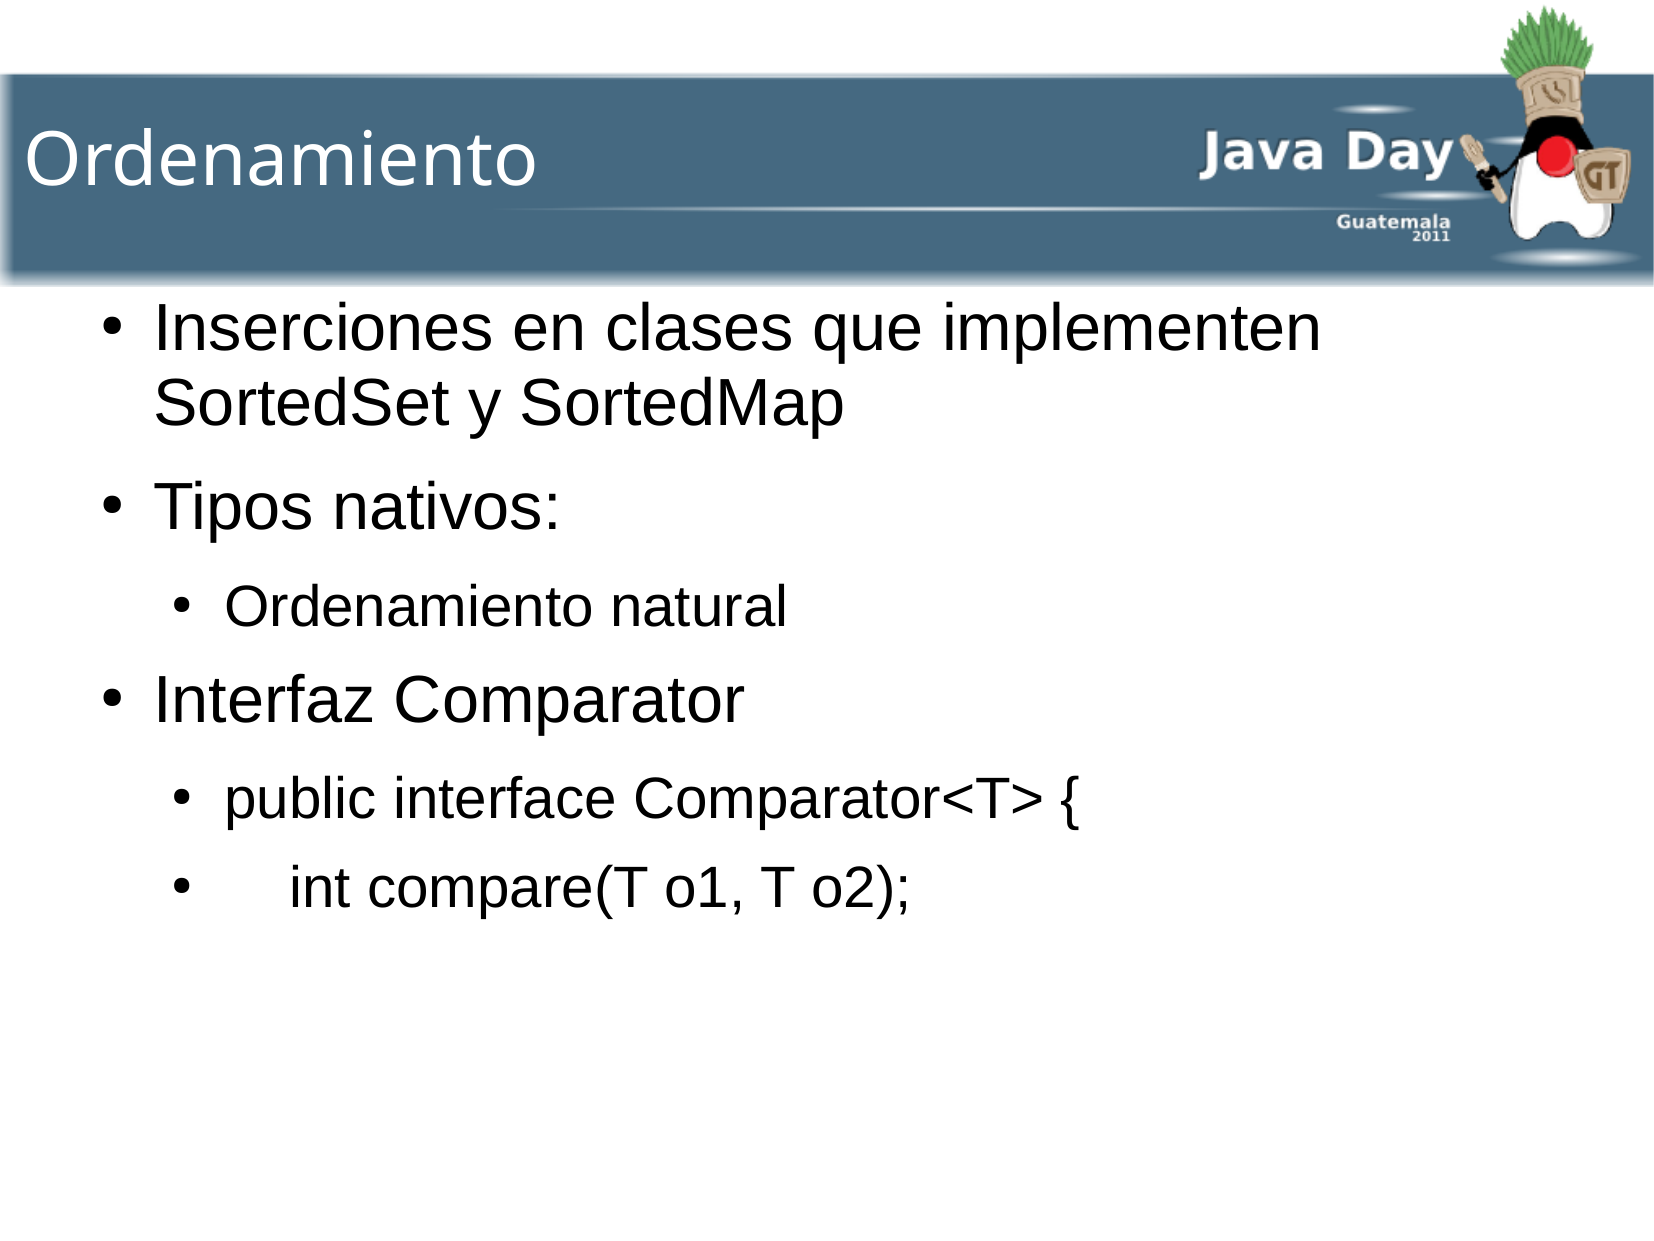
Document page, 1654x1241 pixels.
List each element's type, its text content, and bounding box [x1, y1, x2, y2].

picture [0, 3, 1654, 287]
list Inserciones en clases que implementen SortedSet y SortedMap Tipos nativos: Ordenamiento natural Interfaz Comparator public interface Comparator<T> { int compare(T o1, T o2); [82, 290, 1571, 1109]
title Ordenamiento [23, 52, 1512, 260]
